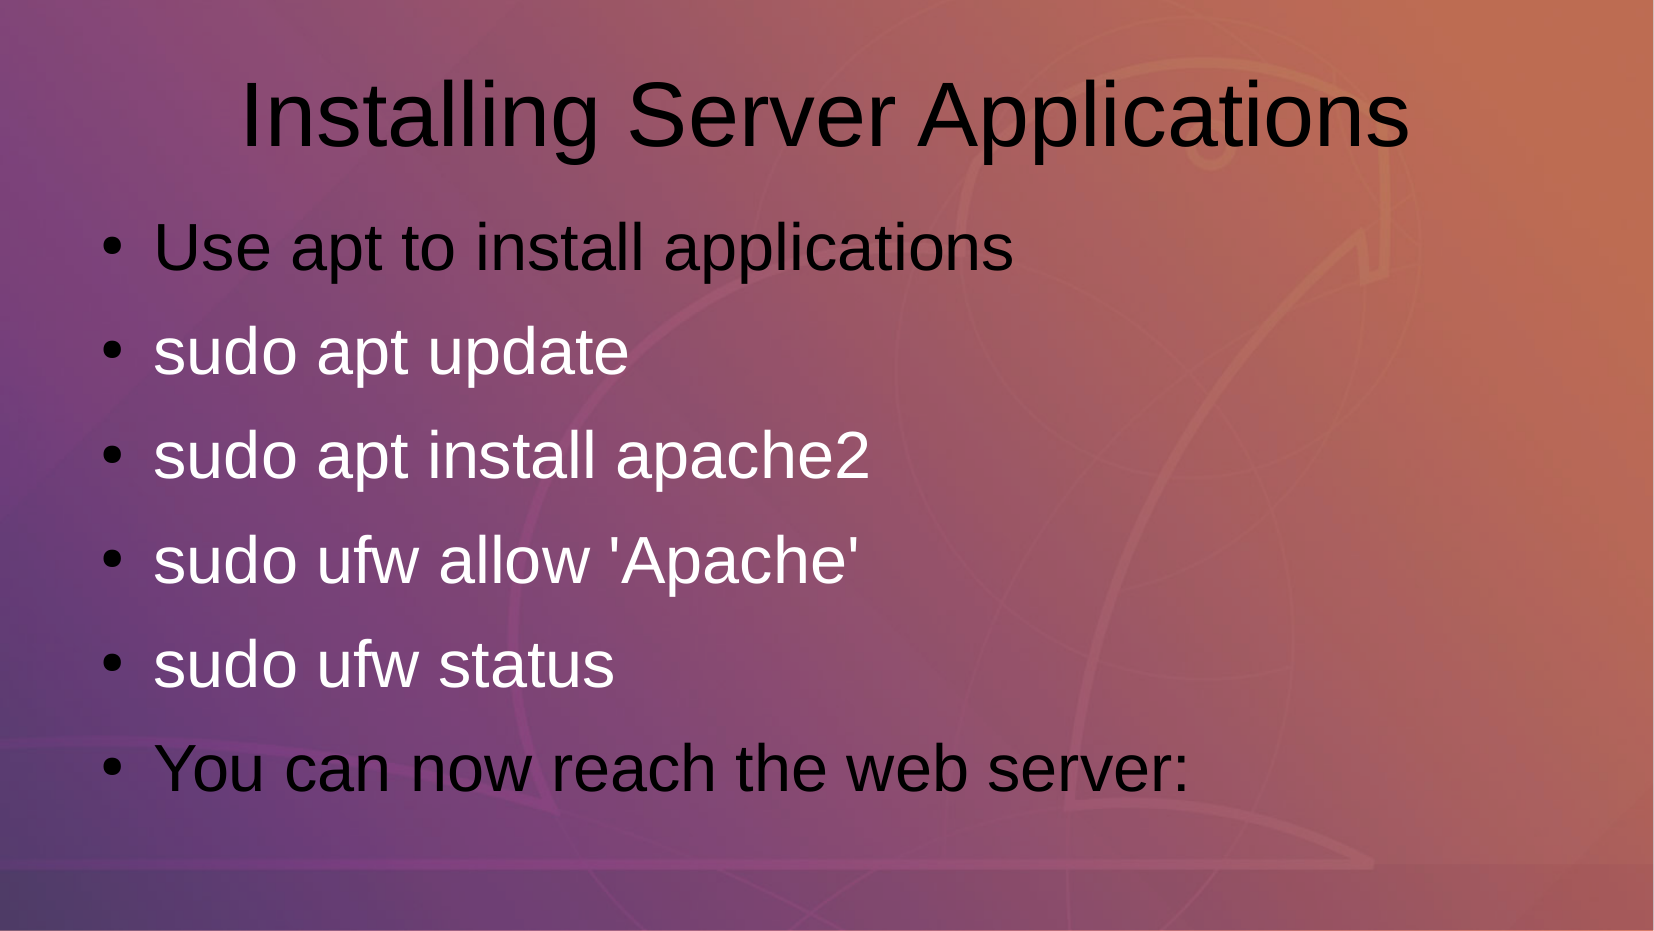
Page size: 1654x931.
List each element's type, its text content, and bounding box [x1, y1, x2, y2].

title Installing Server Applications [82, 37, 1571, 193]
list Use apt to install applications sudo apt update sudo apt install apache2 sudo ufw allow 'Apache' sudo ufw status You can now reach the web server: [82, 210, 1571, 886]
